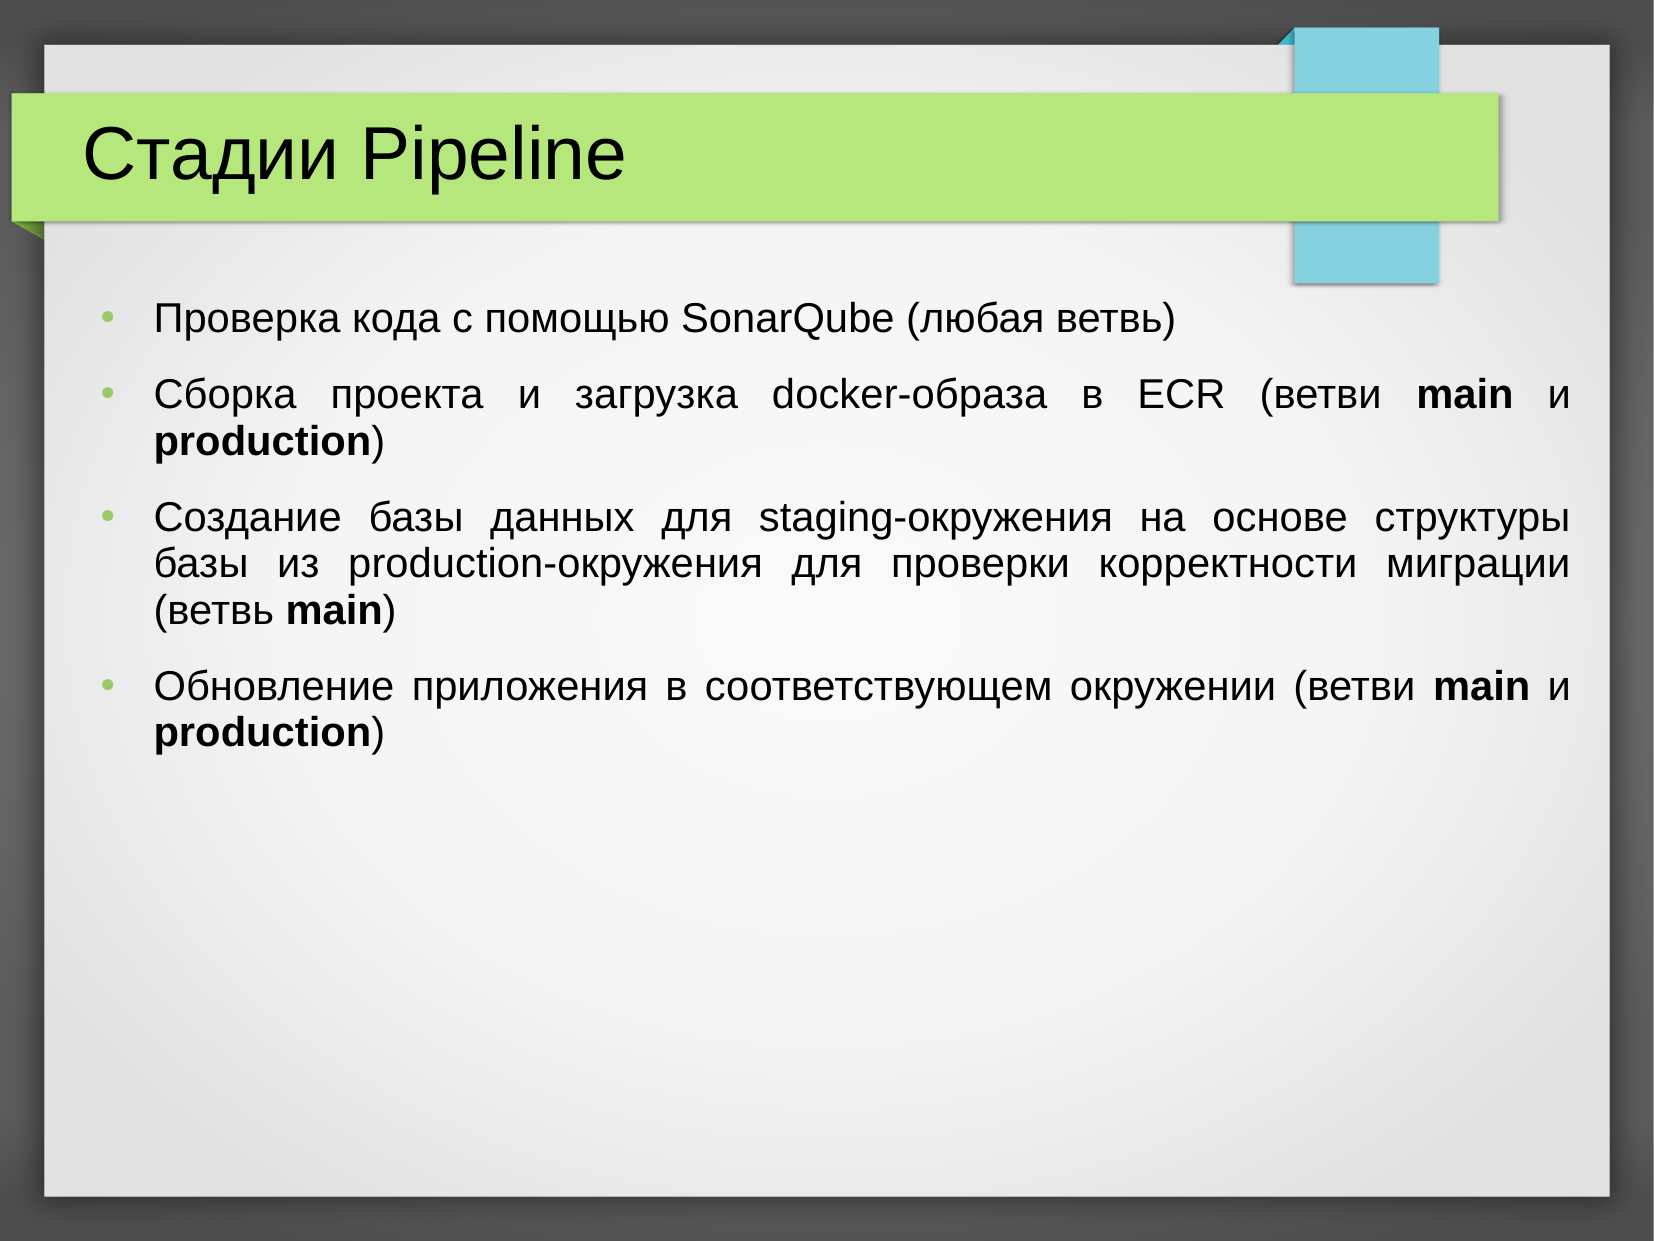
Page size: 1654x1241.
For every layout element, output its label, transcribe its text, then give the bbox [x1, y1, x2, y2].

title Стадии Pipeline [82, 94, 1264, 213]
list Проверка кода с помощью SonarQube (любая ветвь) Сборка проекта и загрузка docker-образа в ECR (ветви main и production) Создание базы данных для staging-окружения на основе структуры базы из production-окружения для проверки корректности миграции (ветвь main) Обновление приложения в соответствующем окружении (ветви main и production) [82, 295, 1571, 1015]
picture [0, 0, 1654, 1241]
